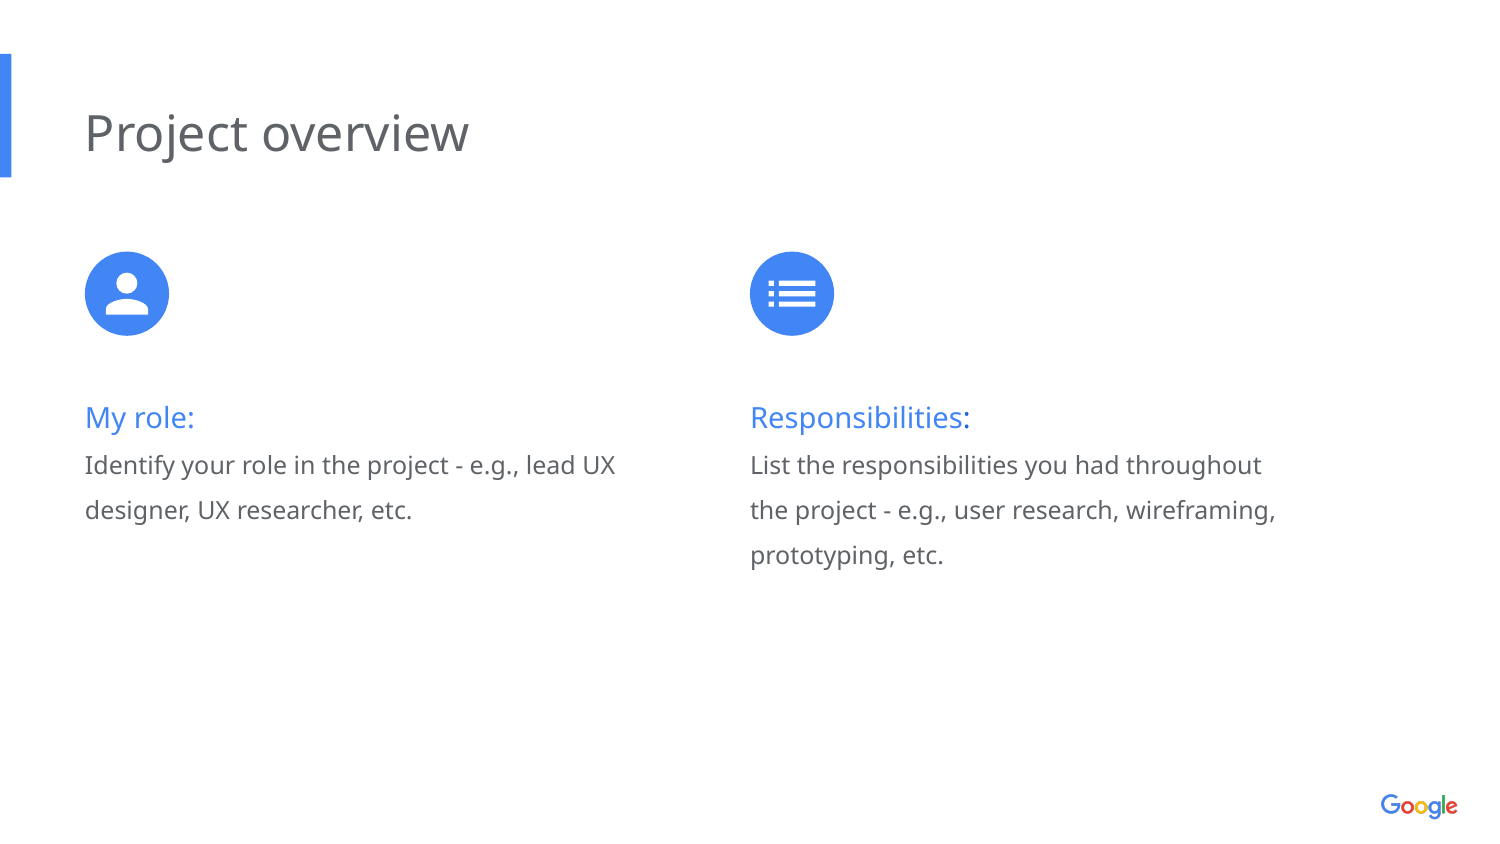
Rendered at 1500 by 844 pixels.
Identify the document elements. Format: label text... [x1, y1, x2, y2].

text_box Responsibilities: List the responsibilities you had throughout the project - e.g., user research, wireframing, prototyping, etc. [750, 367, 1316, 585]
picture [1381, 794, 1458, 820]
text_box [84, 251, 170, 336]
text_box My role: Identify your role in the project - e.g., lead UX designer, UX researcher, etc. [84, 367, 651, 540]
text_box [749, 251, 835, 336]
text_box Project overview [84, 85, 1095, 177]
